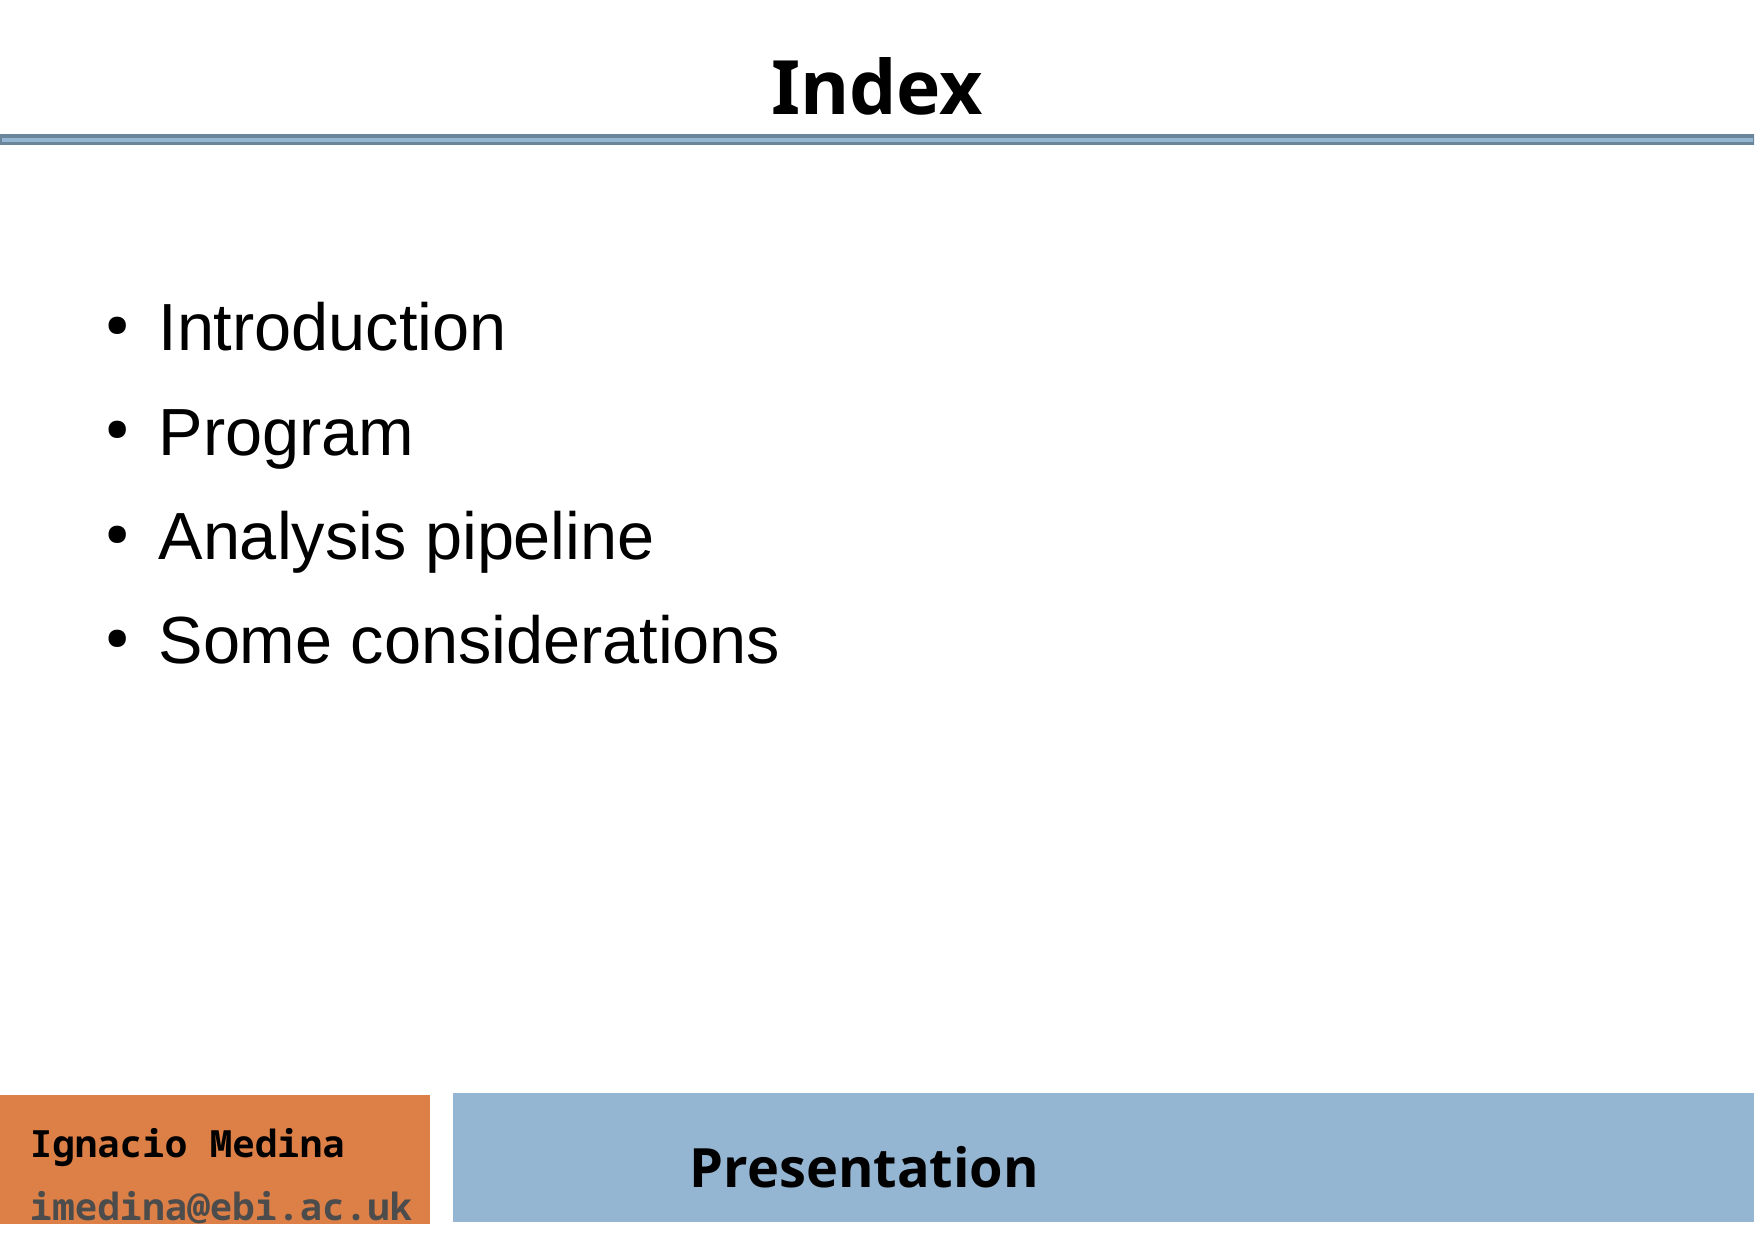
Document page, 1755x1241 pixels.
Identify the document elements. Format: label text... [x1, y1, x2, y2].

text_box Index [67, 27, 1688, 130]
list Introduction Program Analysis pipeline Some considerations [87, 290, 1632, 1010]
text_box [0, 136, 1754, 144]
text_box Presentation [675, 1122, 1726, 1201]
text_box Ignacio Medina imedina@ebi.ac.uk [15, 1110, 436, 1224]
